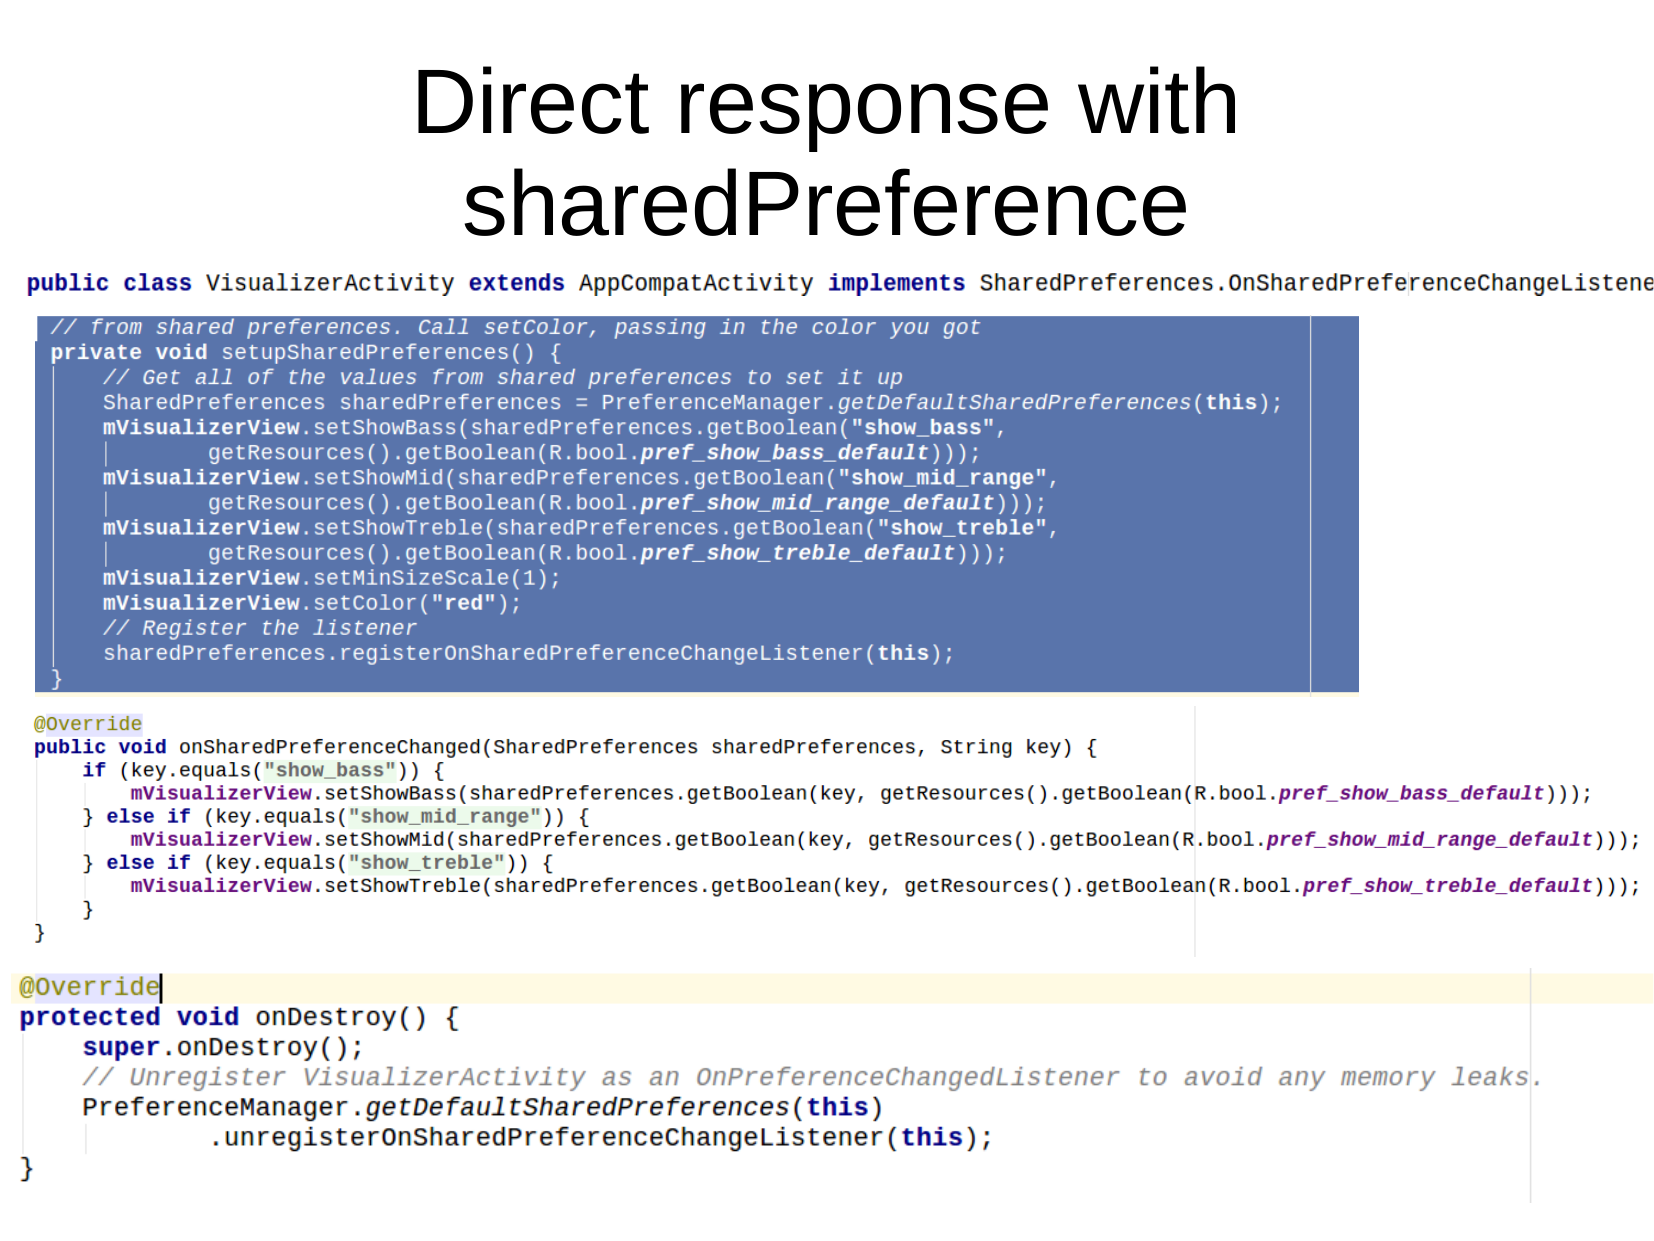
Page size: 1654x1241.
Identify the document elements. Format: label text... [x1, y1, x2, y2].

picture [35, 315, 1359, 697]
picture [23, 706, 1654, 957]
title Direct response with sharedPreference [82, 49, 1571, 257]
picture [23, 272, 1654, 296]
picture [11, 968, 1654, 1203]
